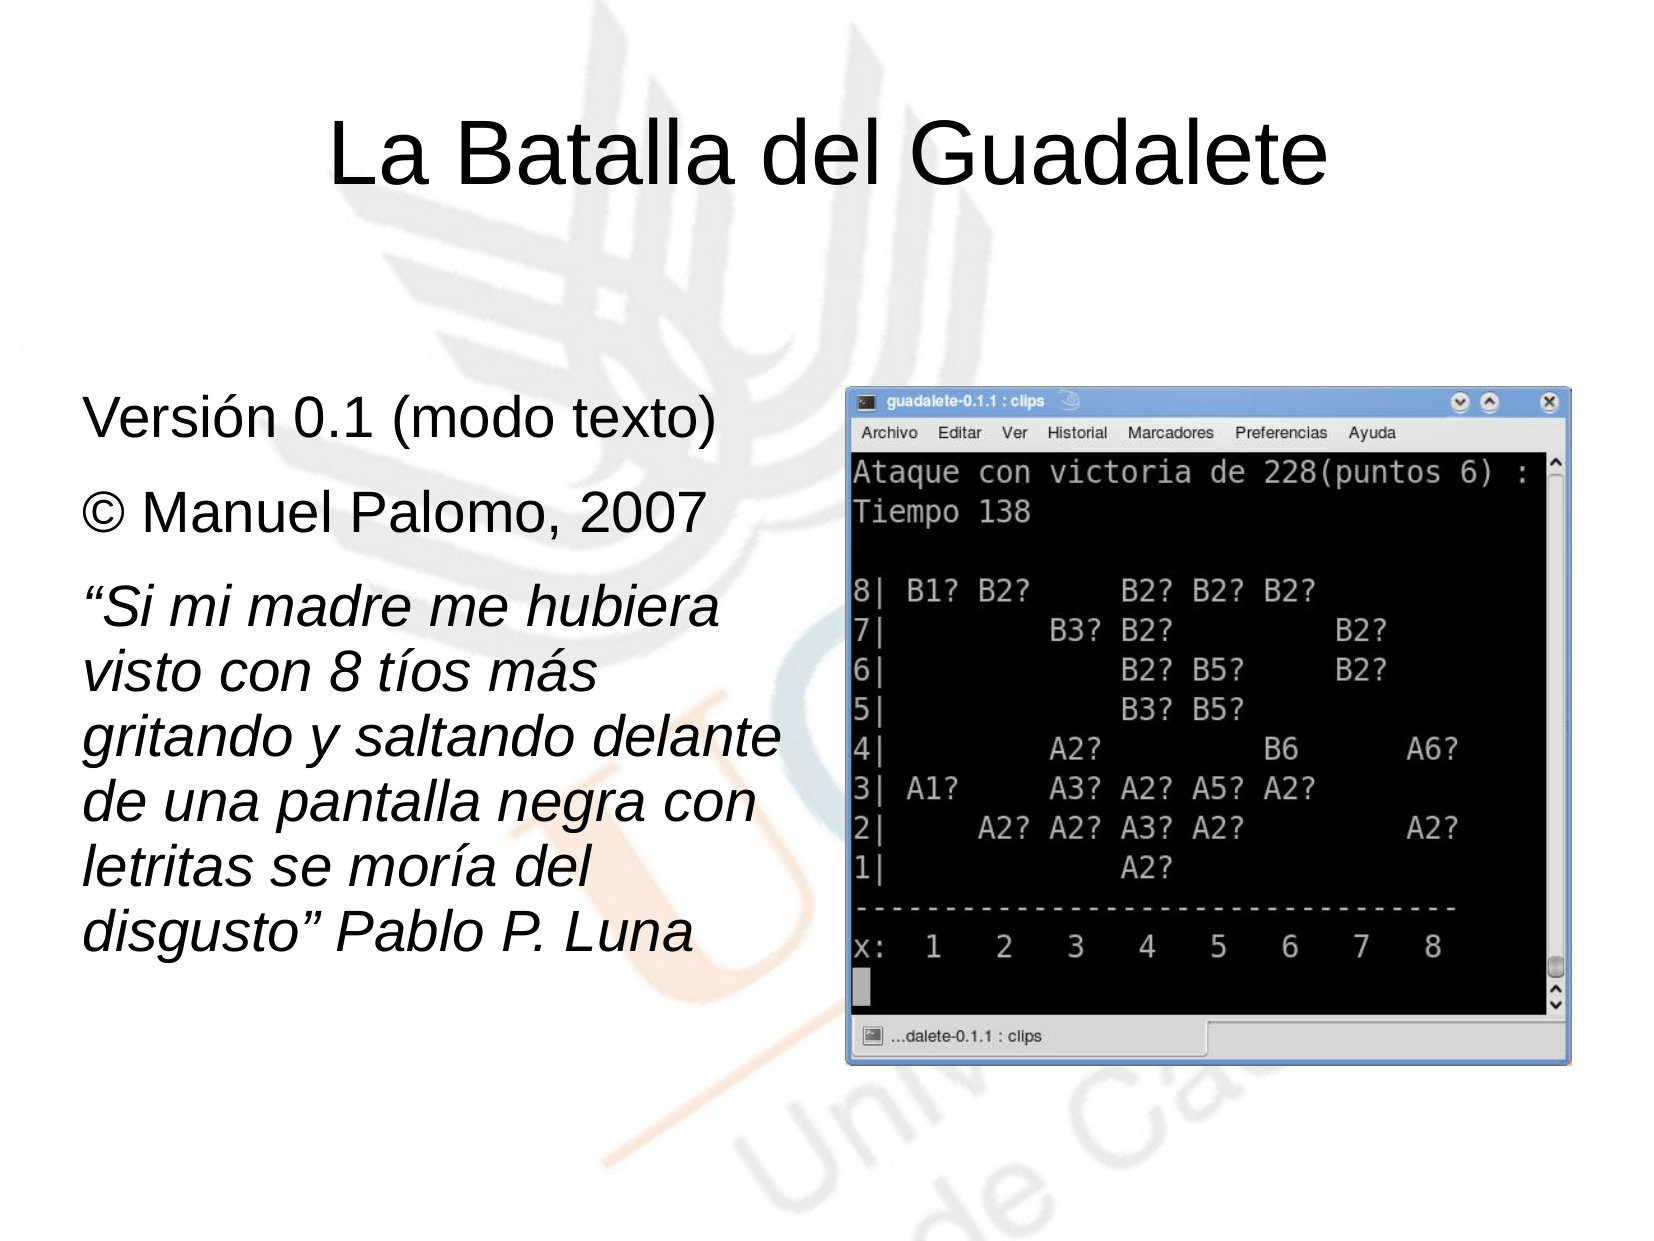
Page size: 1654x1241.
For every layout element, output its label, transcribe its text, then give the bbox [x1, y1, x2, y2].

list Versión 0.1 (modo texto) © Manuel Palomo, 2007 “Si mi madre me hubiera visto con 8 tíos más gritando y saltando delante de una pantalla negra con letritas se moría del disgusto” Pablo P. Luna [82, 290, 809, 1163]
title La Batalla del Guadalete [88, 49, 1571, 257]
picture [0, 0, 1654, 1241]
